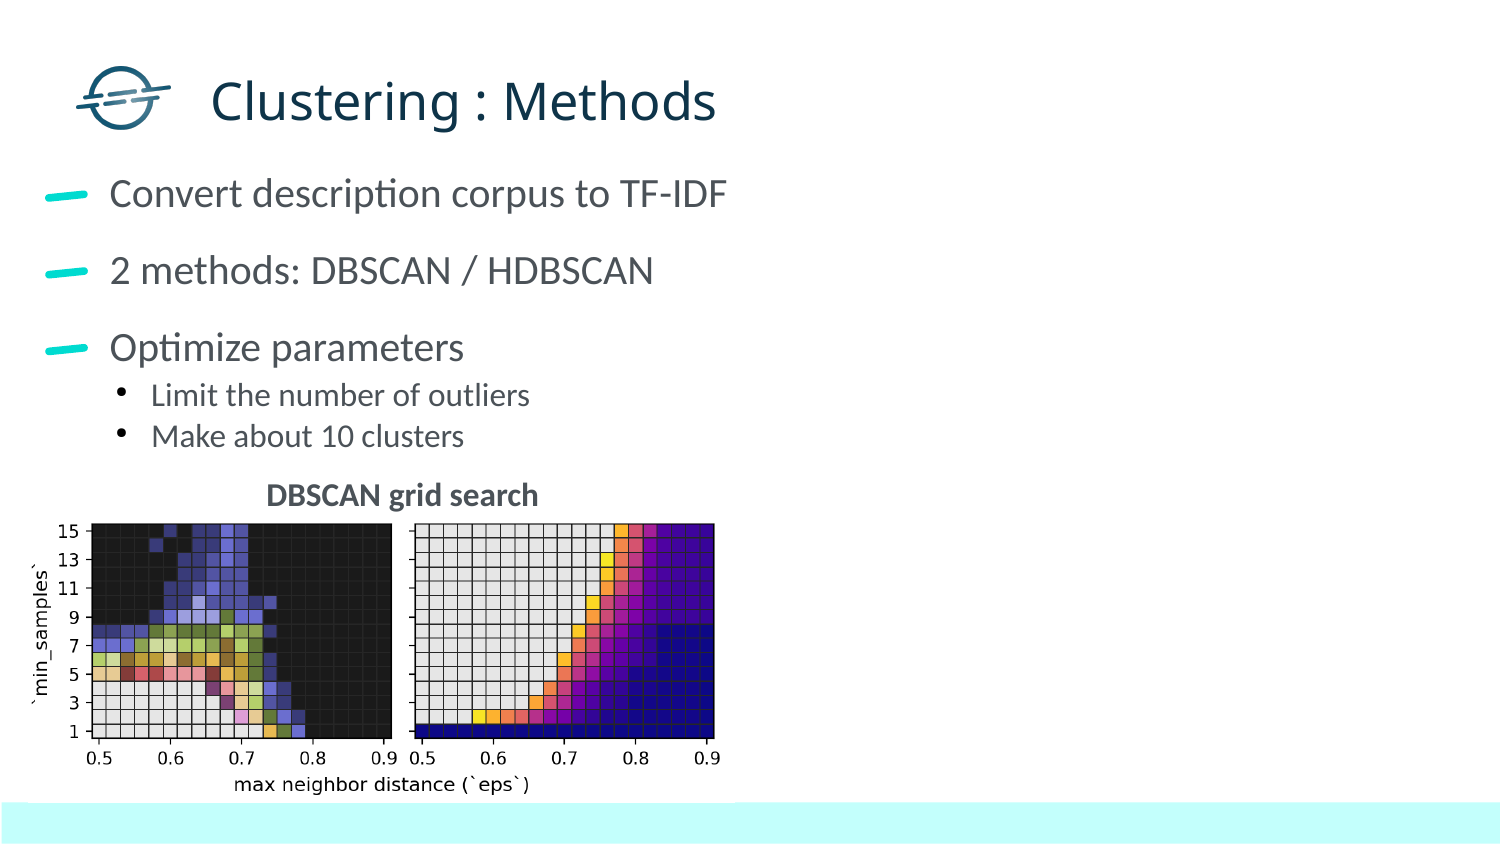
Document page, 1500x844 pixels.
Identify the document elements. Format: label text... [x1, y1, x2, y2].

title Make about 10 clusters [100, 399, 617, 464]
picture [28, 499, 735, 803]
title Limit the number of outliers [100, 357, 579, 399]
title Clustering : Methods [195, 53, 1154, 141]
text_box [45, 267, 88, 279]
text_box [45, 343, 88, 356]
title Convert description corpus to TF-IDF [94, 151, 746, 237]
text_box [1, 802, 1500, 844]
title DBSCAN grid search [236, 457, 569, 516]
picture [76, 66, 171, 130]
title Optimize parameters [94, 304, 716, 393]
text_box [45, 190, 88, 202]
title 2 methods: DBSCAN / HDBSCAN [94, 228, 694, 314]
